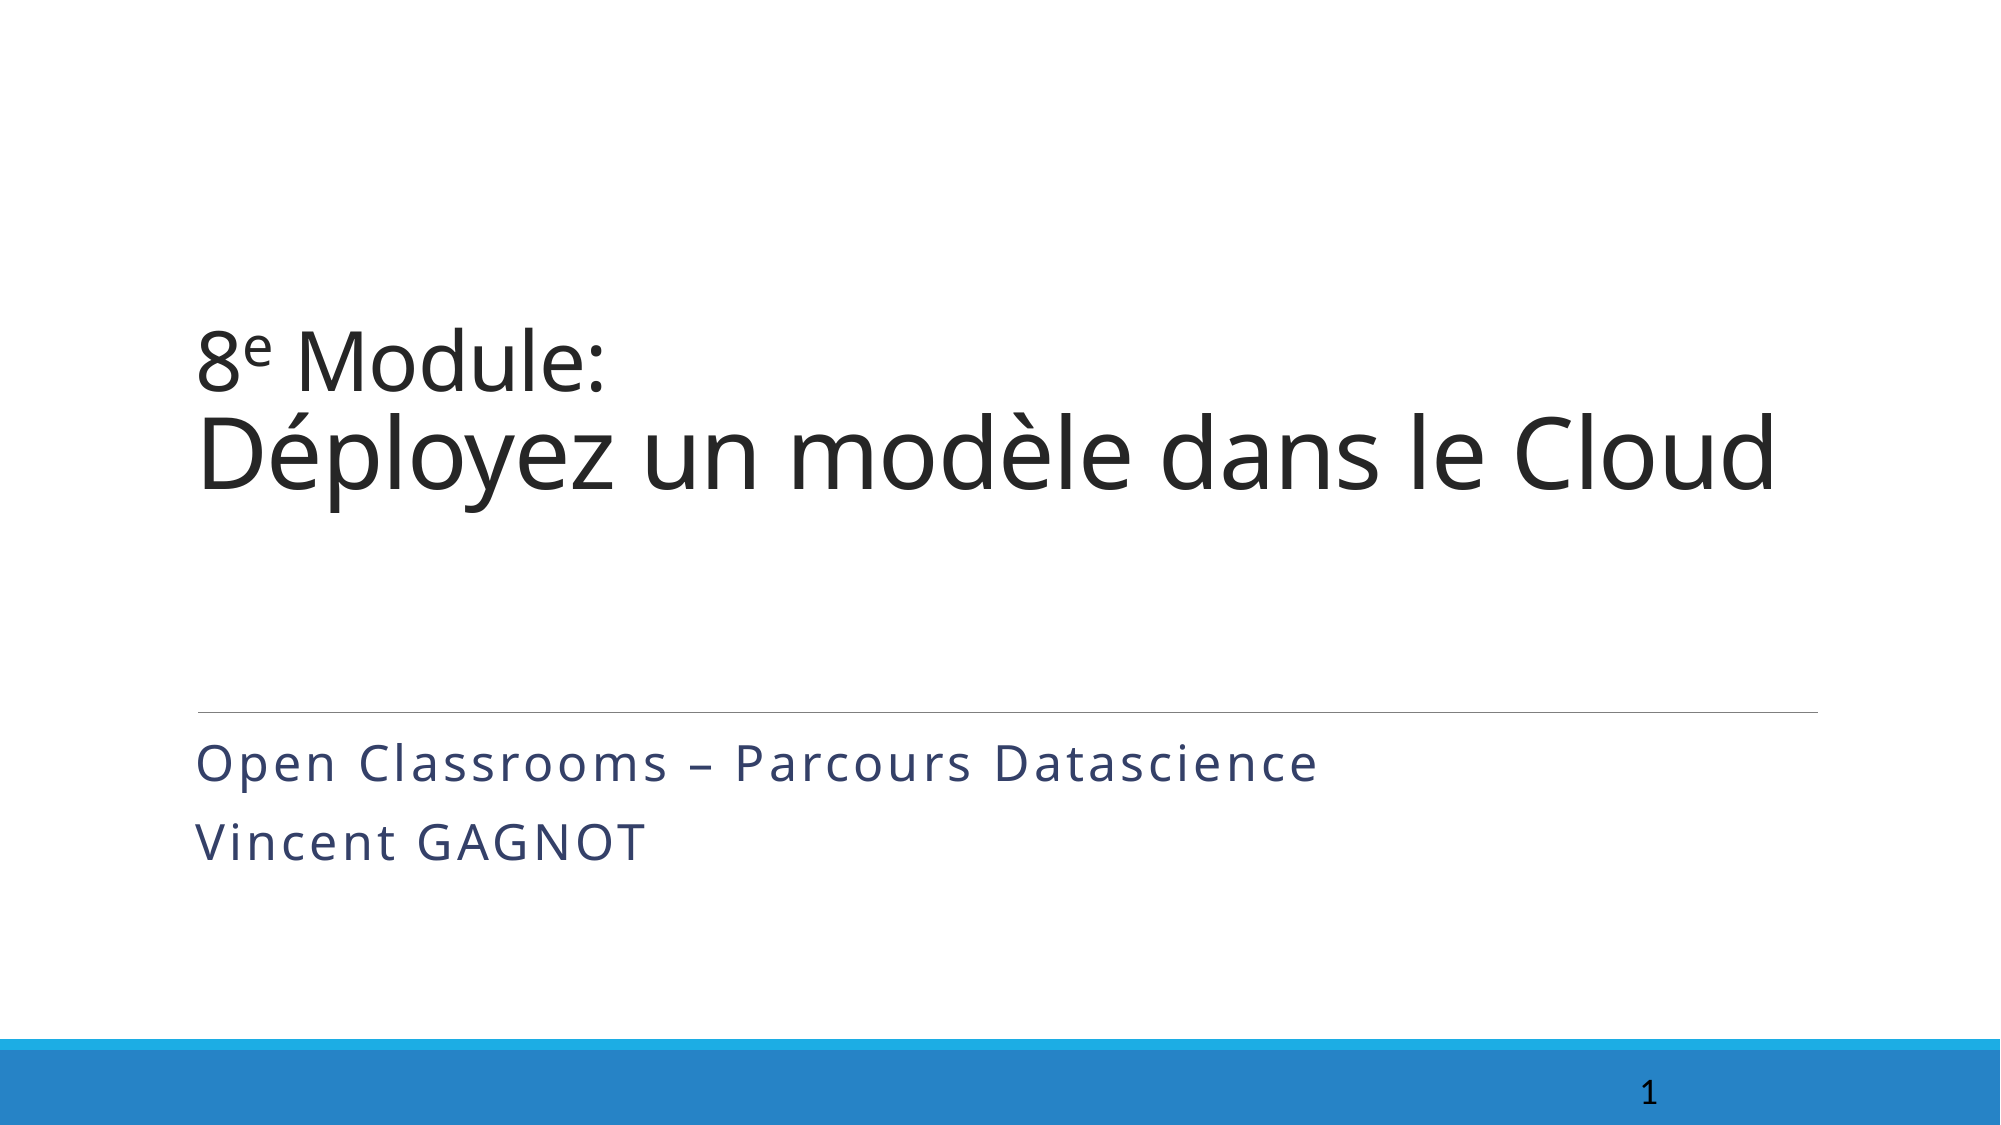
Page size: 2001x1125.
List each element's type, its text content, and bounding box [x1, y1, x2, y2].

title 8e Module: Déployez un modèle dans le Cloud [180, 124, 1831, 710]
text_box [1624, 1059, 1840, 1120]
subtitle Open Classrooms – Parcours Datascience Vincent GAGNOT [180, 730, 1831, 919]
